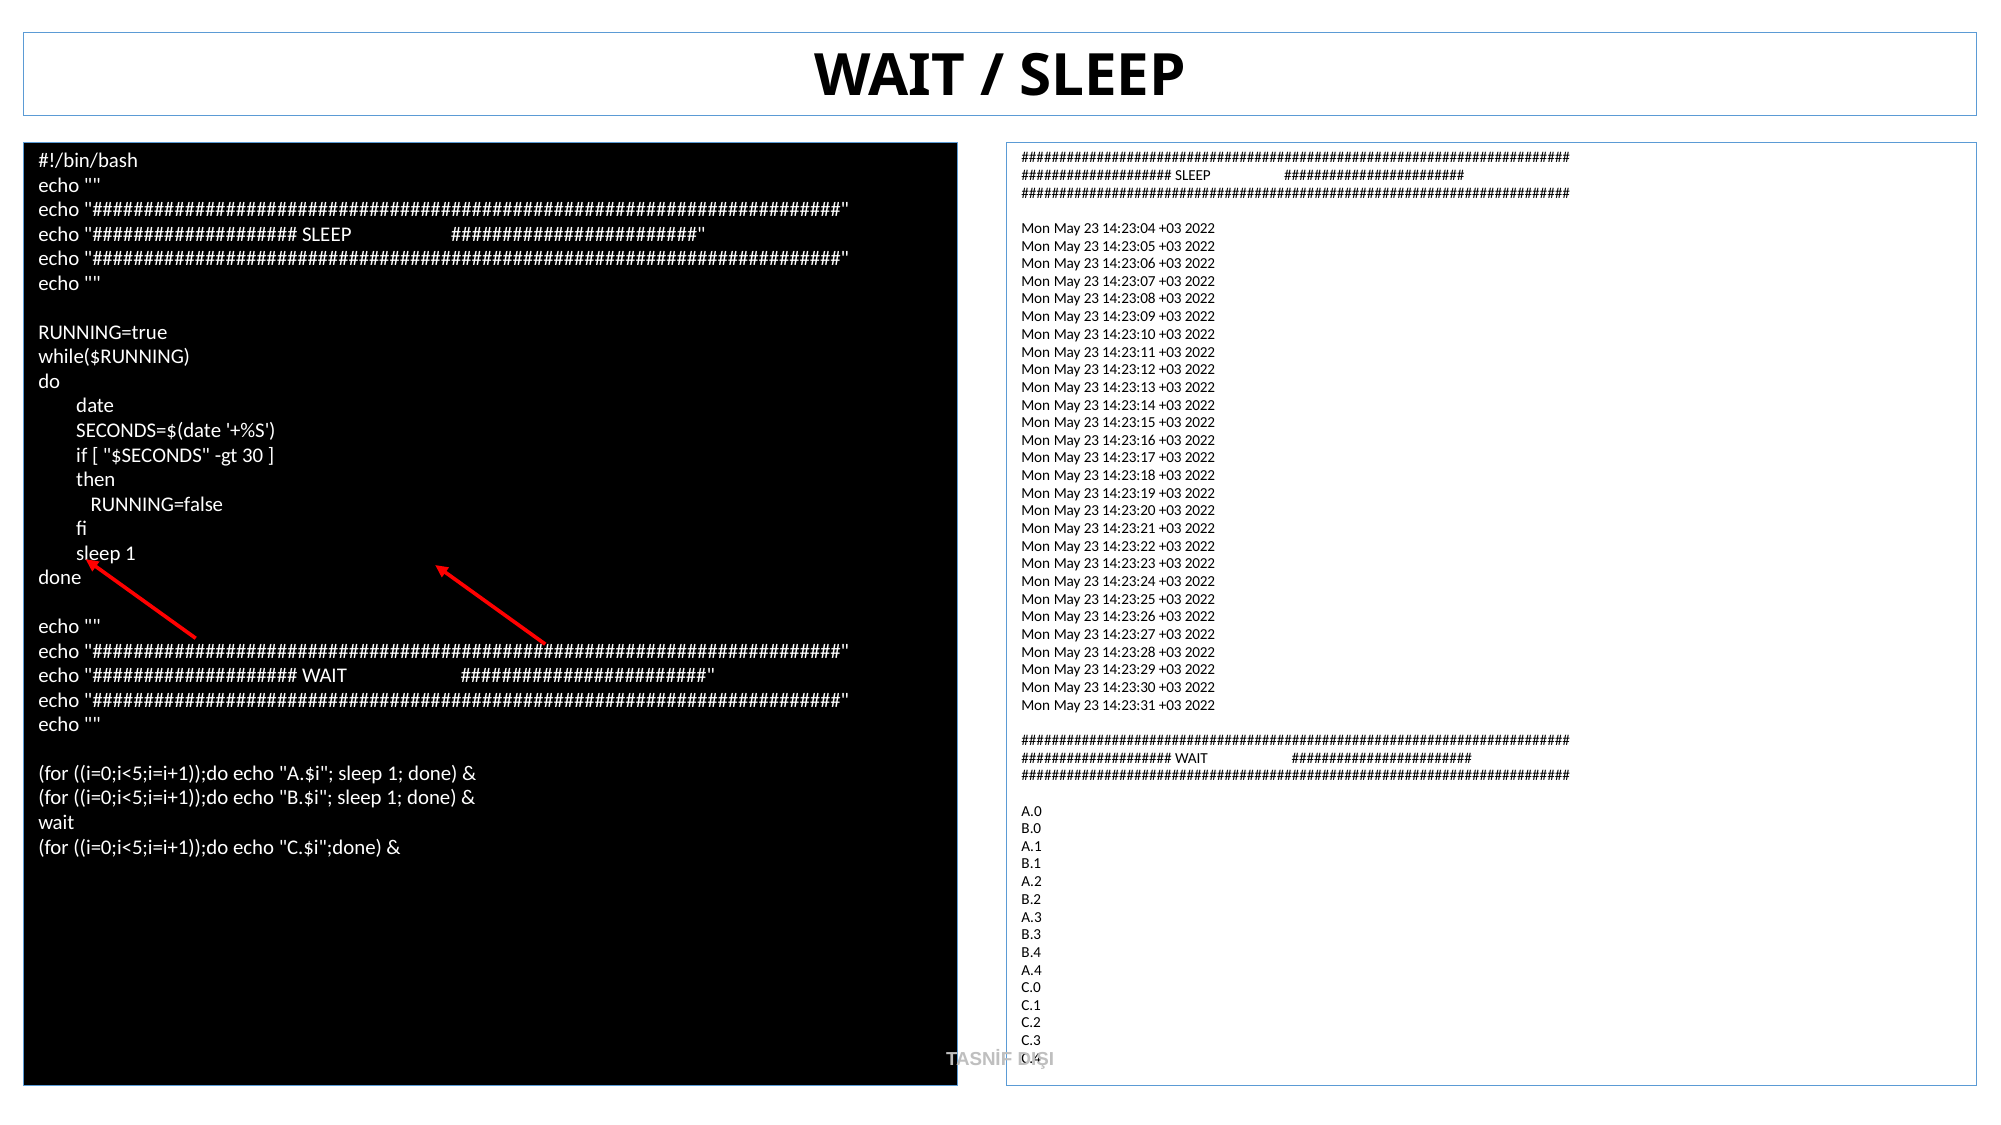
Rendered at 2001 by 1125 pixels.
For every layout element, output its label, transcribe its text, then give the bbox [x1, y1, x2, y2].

subtitle #!/bin/bash echo "" echo "#########################################################################" echo "#################### SLEEP ########################" echo "#########################################################################" echo "" RUNNING=true while($RUNNING) do date SECONDS=$(date '+%S') if [ "$SECONDS" -gt 30 ] then RUNNING=false fi sleep 1 done echo "" echo "#########################################################################" echo "#################### WAIT ########################" echo "#########################################################################" echo "" (for ((i=0;i<5;i=i+1));do echo "A.$i"; sleep 1; done) & (for ((i=0;i<5;i=i+1));do echo "B.$i"; sleep 1; done) & wait (for ((i=0;i<5;i=i+1));do echo "C.$i";done) & [23, 142, 958, 1042]
footer TASNİF DIŞI [0, 1042, 2000, 1103]
text_box ######################################################################### #################### SLEEP ######################## ######################################################################### Mon May 23 14:23:04 +03 2022 Mon May 23 14:23:05 +03 2022 Mon May 23 14:23:06 +03 2022 Mon May 23 14:23:07 +03 2022 Mon May 23 14:23:08 +03 2022 Mon May 23 14:23:09 +03 2022 Mon May 23 14:23:10 +03 2022 Mon May 23 14:23:11 +03 2022 Mon May 23 14:23:12 +03 2022 Mon May 23 14:23:13 +03 2022 Mon May 23 14:23:14 +03 2022 Mon May 23 14:23:15 +03 2022 Mon May 23 14:23:16 +03 2022 Mon May 23 14:23:17 +03 2022 Mon May 23 14:23:18 +03 2022 Mon May 23 14:23:19 +03 2022 Mon May 23 14:23:20 +03 2022 Mon May 23 14:23:21 +03 2022 Mon May 23 14:23:22 +03 2022 Mon May 23 14:23:23 +03 2022 Mon May 23 14:23:24 +03 2022 Mon May 23 14:23:25 +03 2022 Mon May 23 14:23:26 +03 2022 Mon May 23 14:23:27 +03 2022 Mon May 23 14:23:28 +03 2022 Mon May 23 14:23:29 +03 2022 Mon May 23 14:23:30 +03 2022 Mon May 23 14:23:31 +03 2022 ######################################################################### #################### WAIT ######################## ######################################################################### A.0 B.0 A.1 B.1 A.2 B.2 A.3 B.3 B.4 A.4 C.0 C.1 C.2 C.3 C.4 [1006, 142, 1977, 1042]
title WAIT / SLEEP [23, 32, 1977, 116]
